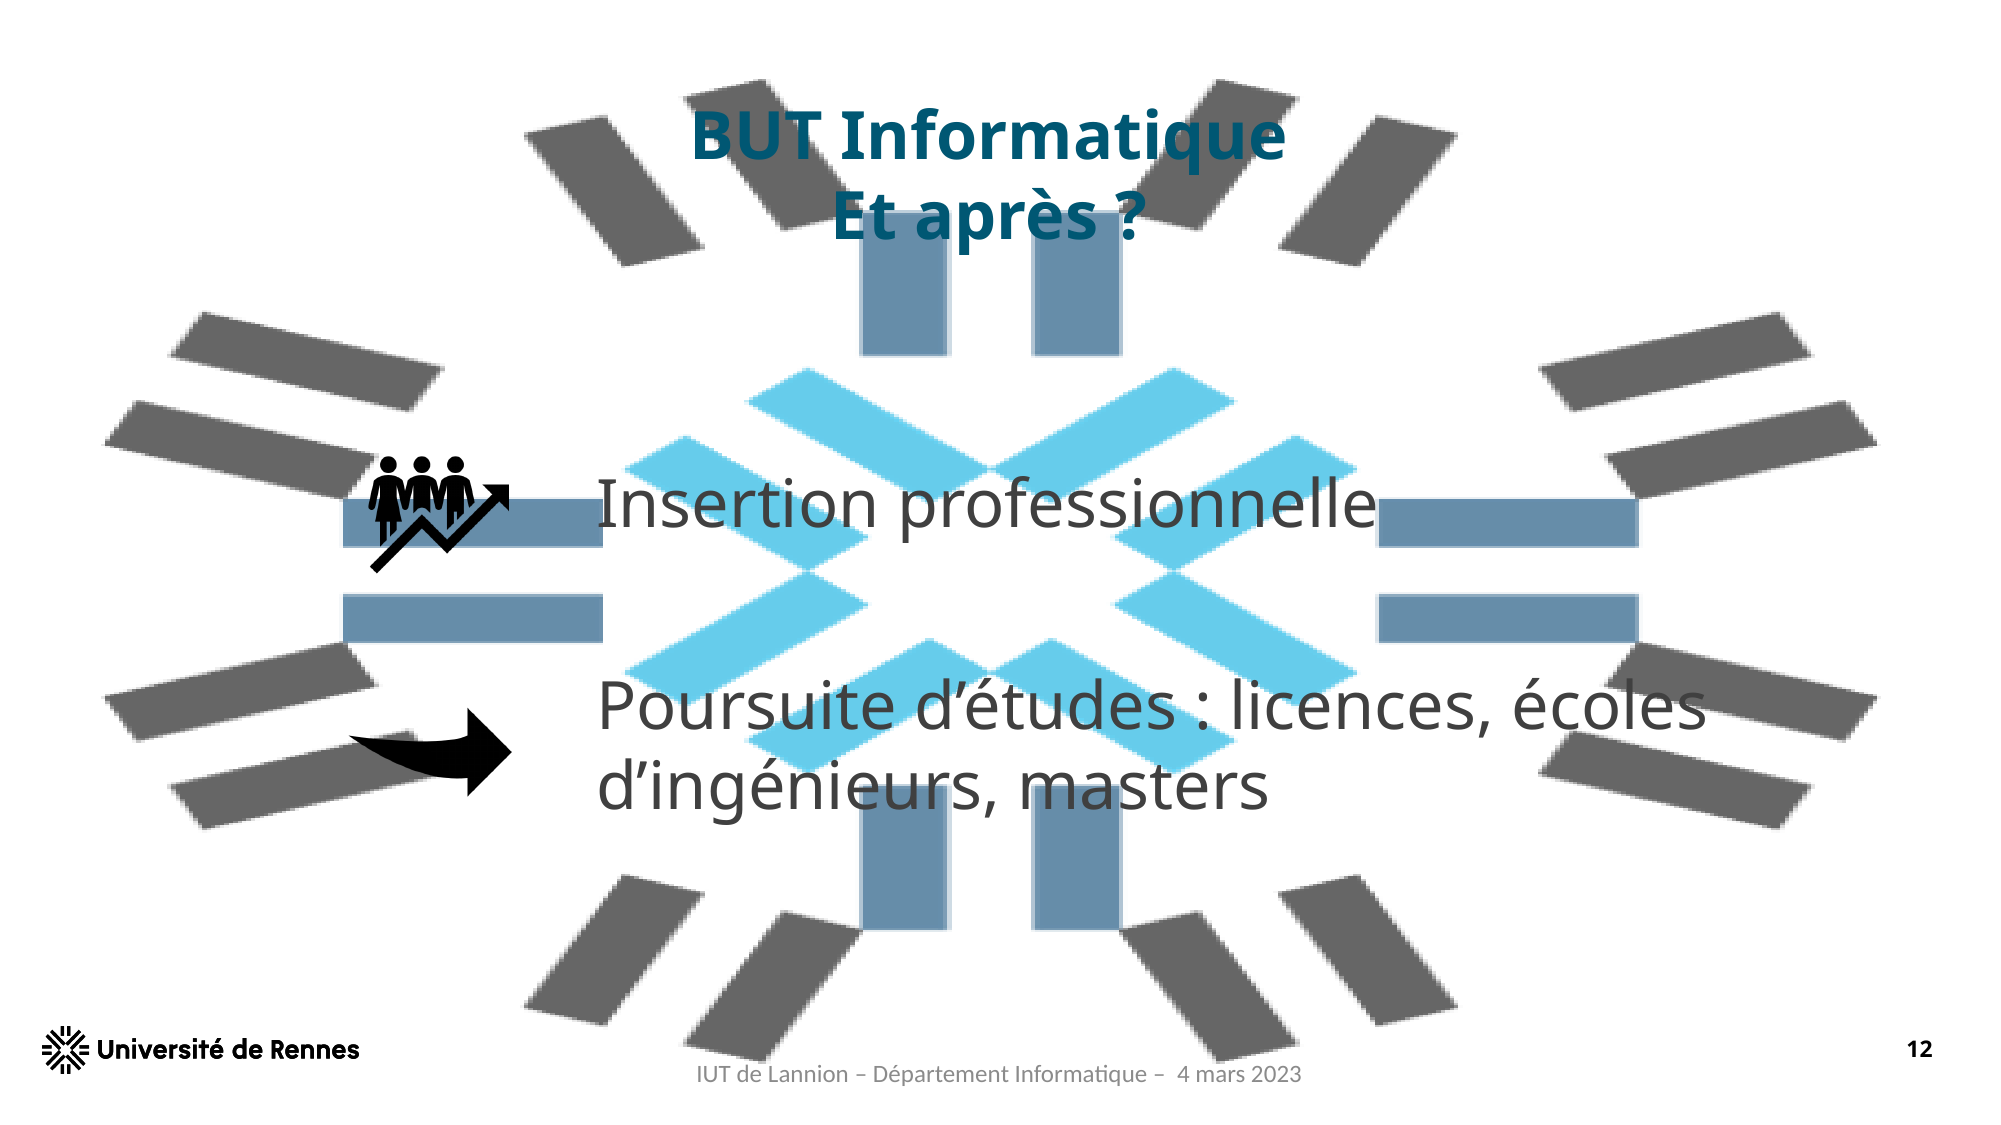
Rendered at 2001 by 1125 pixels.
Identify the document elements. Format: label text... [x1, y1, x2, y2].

picture [358, 431, 519, 592]
text_box Poursuite d’études : licences, écoles d’ingénieurs, masters [581, 655, 1764, 831]
text_box Insertion professionnelle [581, 452, 1809, 548]
picture [341, 663, 519, 841]
picture [42, 1026, 359, 1074]
text_box IUT de Lannion – Département Informatique – 4 mars 2023 [662, 1042, 1338, 1103]
text_box BUT Informatique Et après ? [355, 85, 1624, 261]
